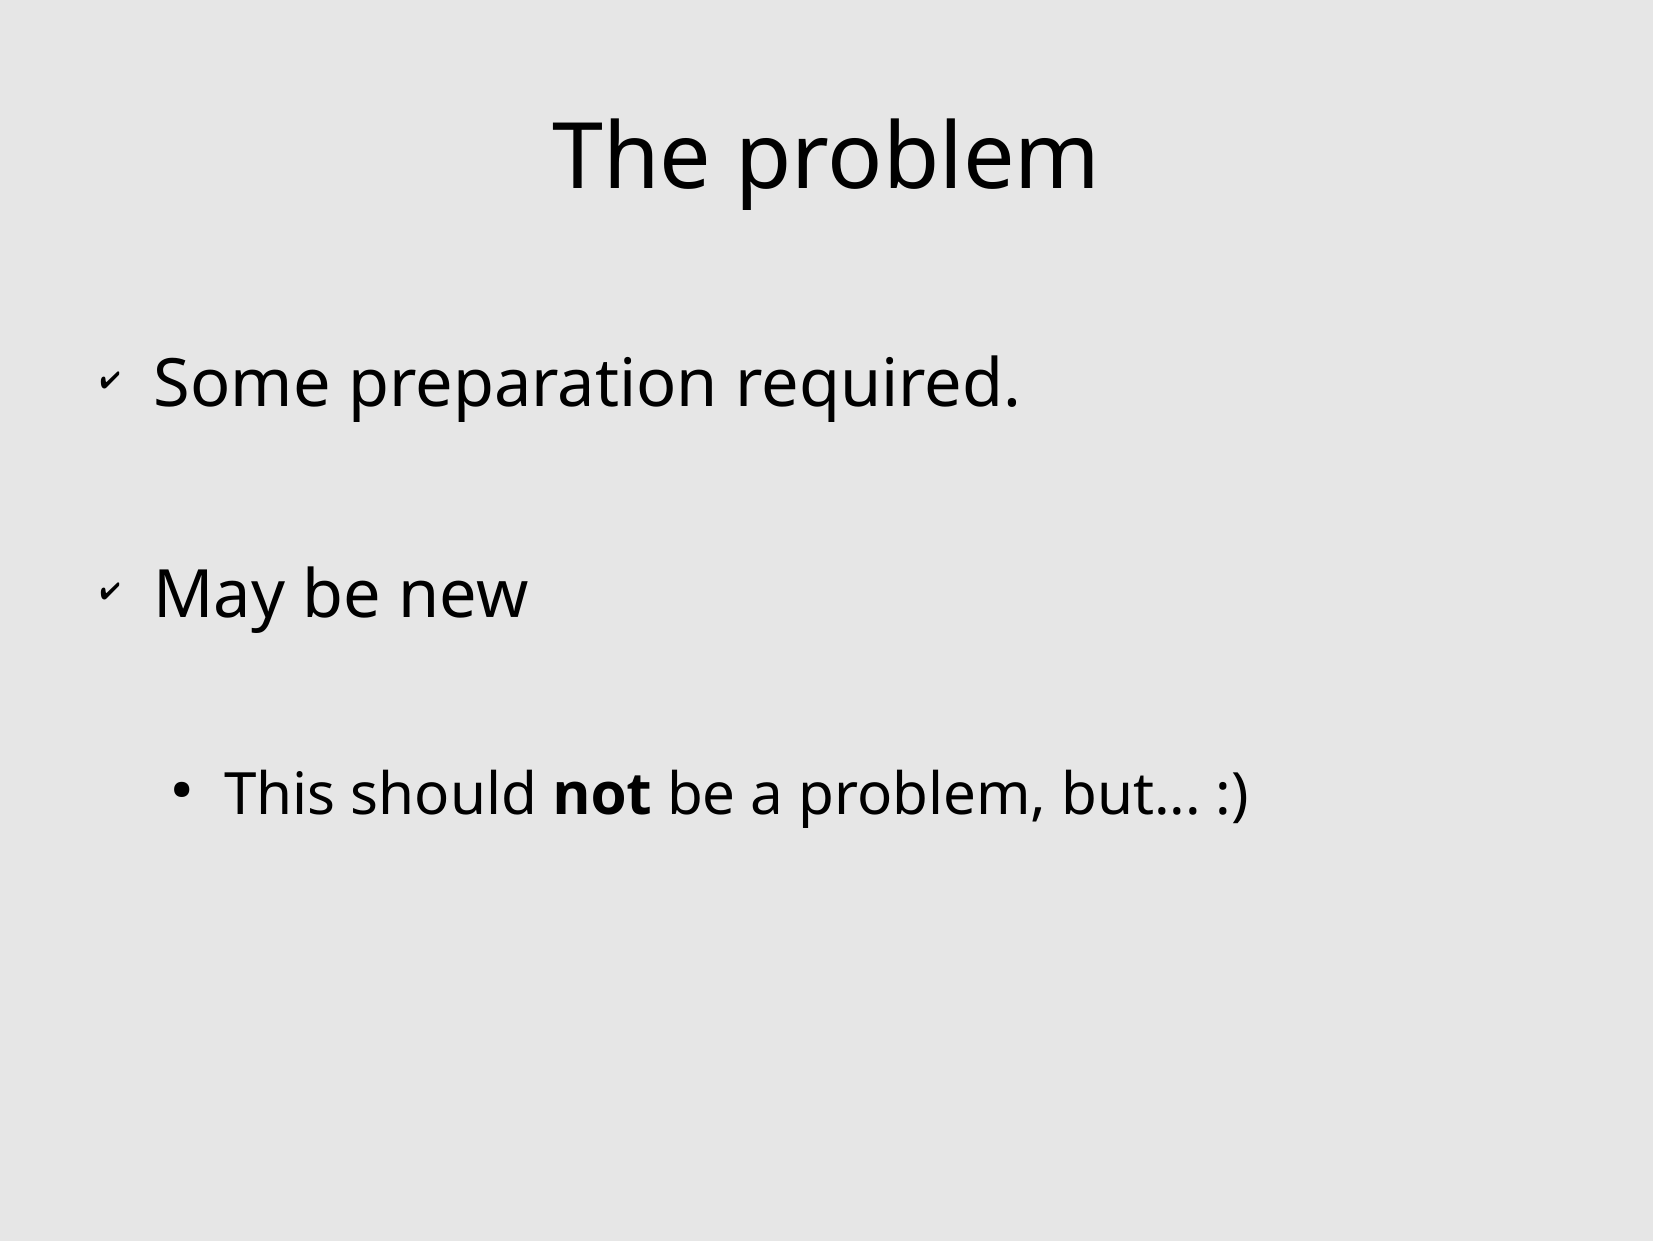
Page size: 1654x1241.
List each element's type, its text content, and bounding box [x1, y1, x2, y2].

list Some preparation required. May be new This should not be a problem, but... :) [82, 290, 1571, 1010]
title The problem [82, 49, 1571, 257]
